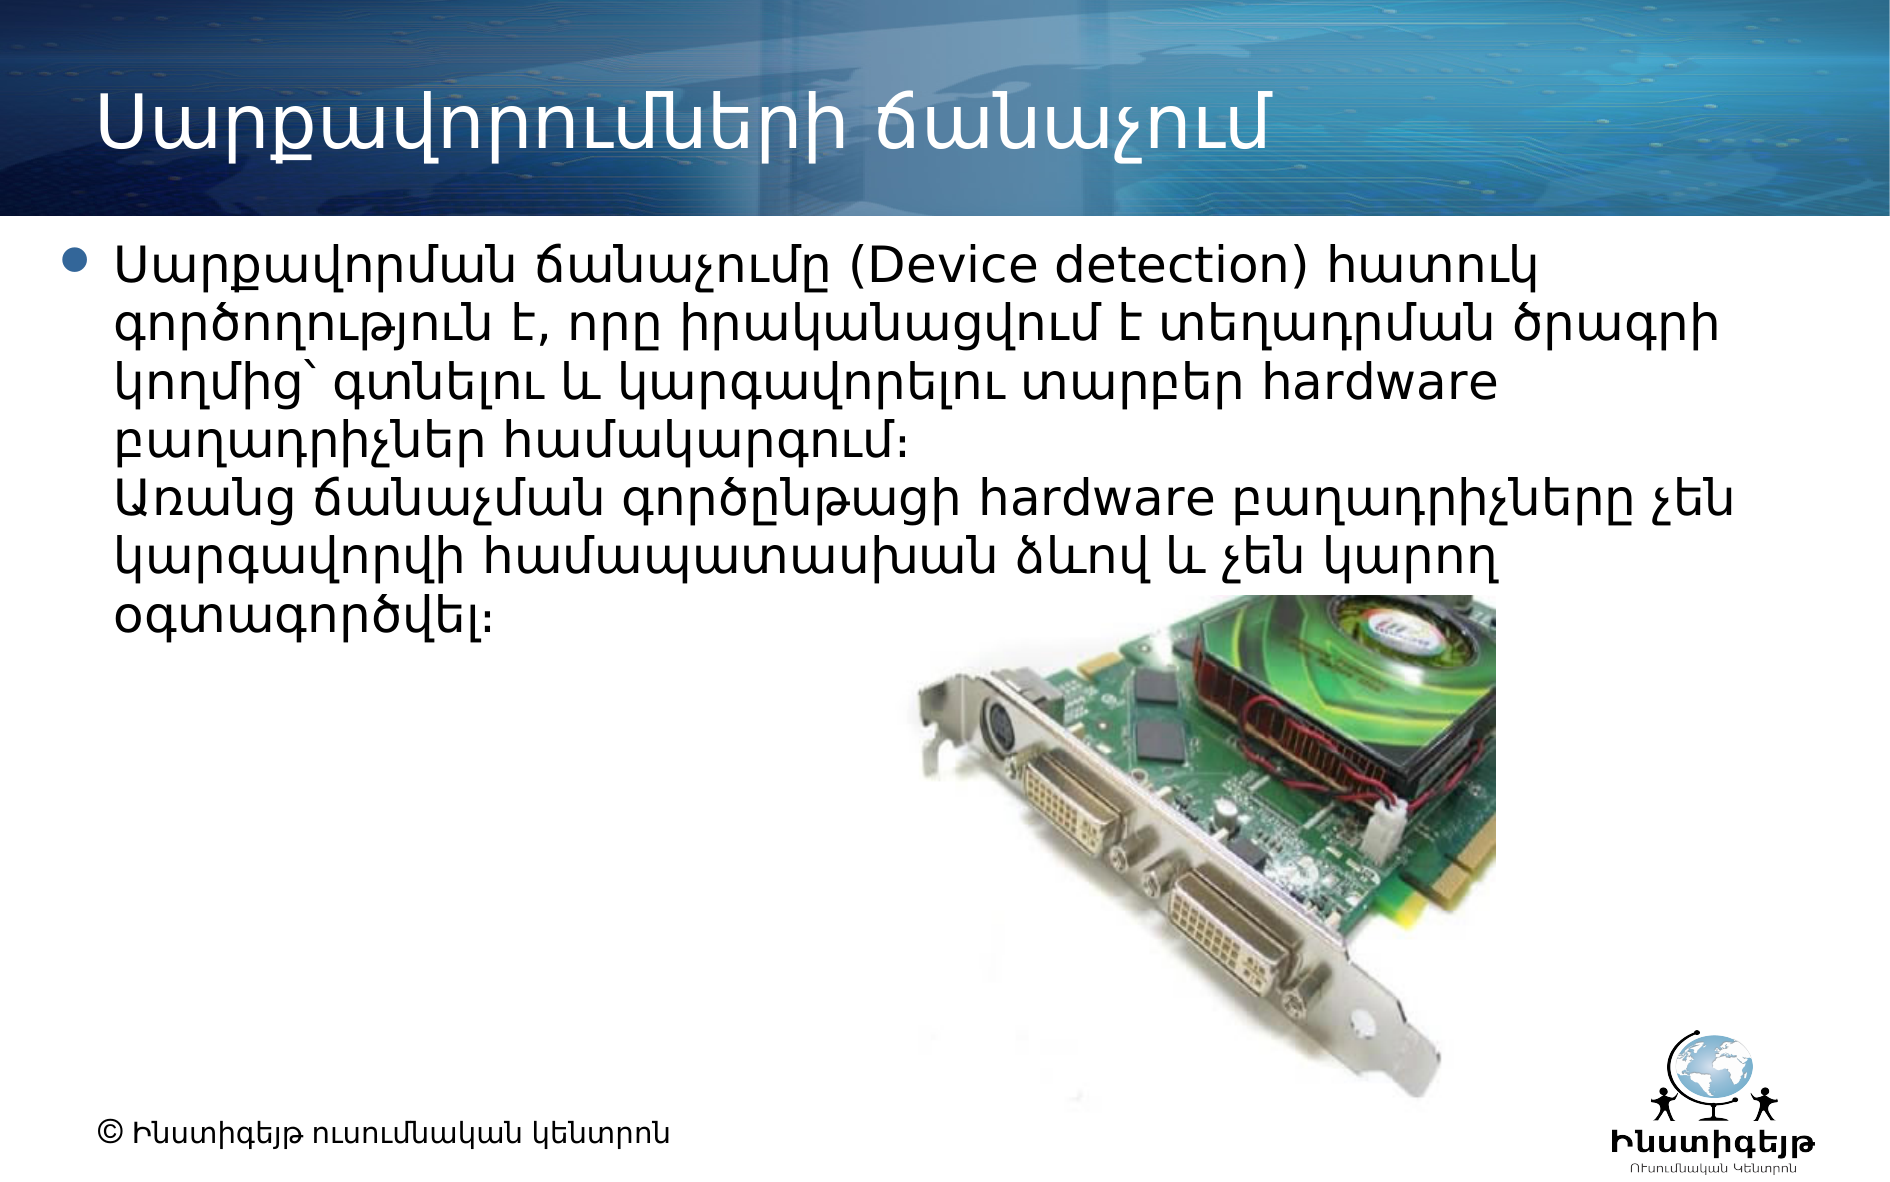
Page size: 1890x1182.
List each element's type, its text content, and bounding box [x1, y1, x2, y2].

picture [0, 0, 1890, 216]
list Սարքավորման ճանաչումը (Device detection) հատուկ գործողություն է, որը իրականացվում է տեղադրման ծրագրի կողմից՝ գտնելու և կարգավորելու տարբեր hardware բաղադրիչներ համակարգում։ Առանց ճանաչման գործընթացի hardware բաղադրիչները չեն կարգավորվի համապատասխան ձևով և չեն կարող օգտագործվել։ [59, 236, 1831, 922]
picture [1612, 1030, 1815, 1175]
picture [895, 595, 1496, 1121]
title Սարքավորումների ճանաչում [94, 54, 1793, 210]
